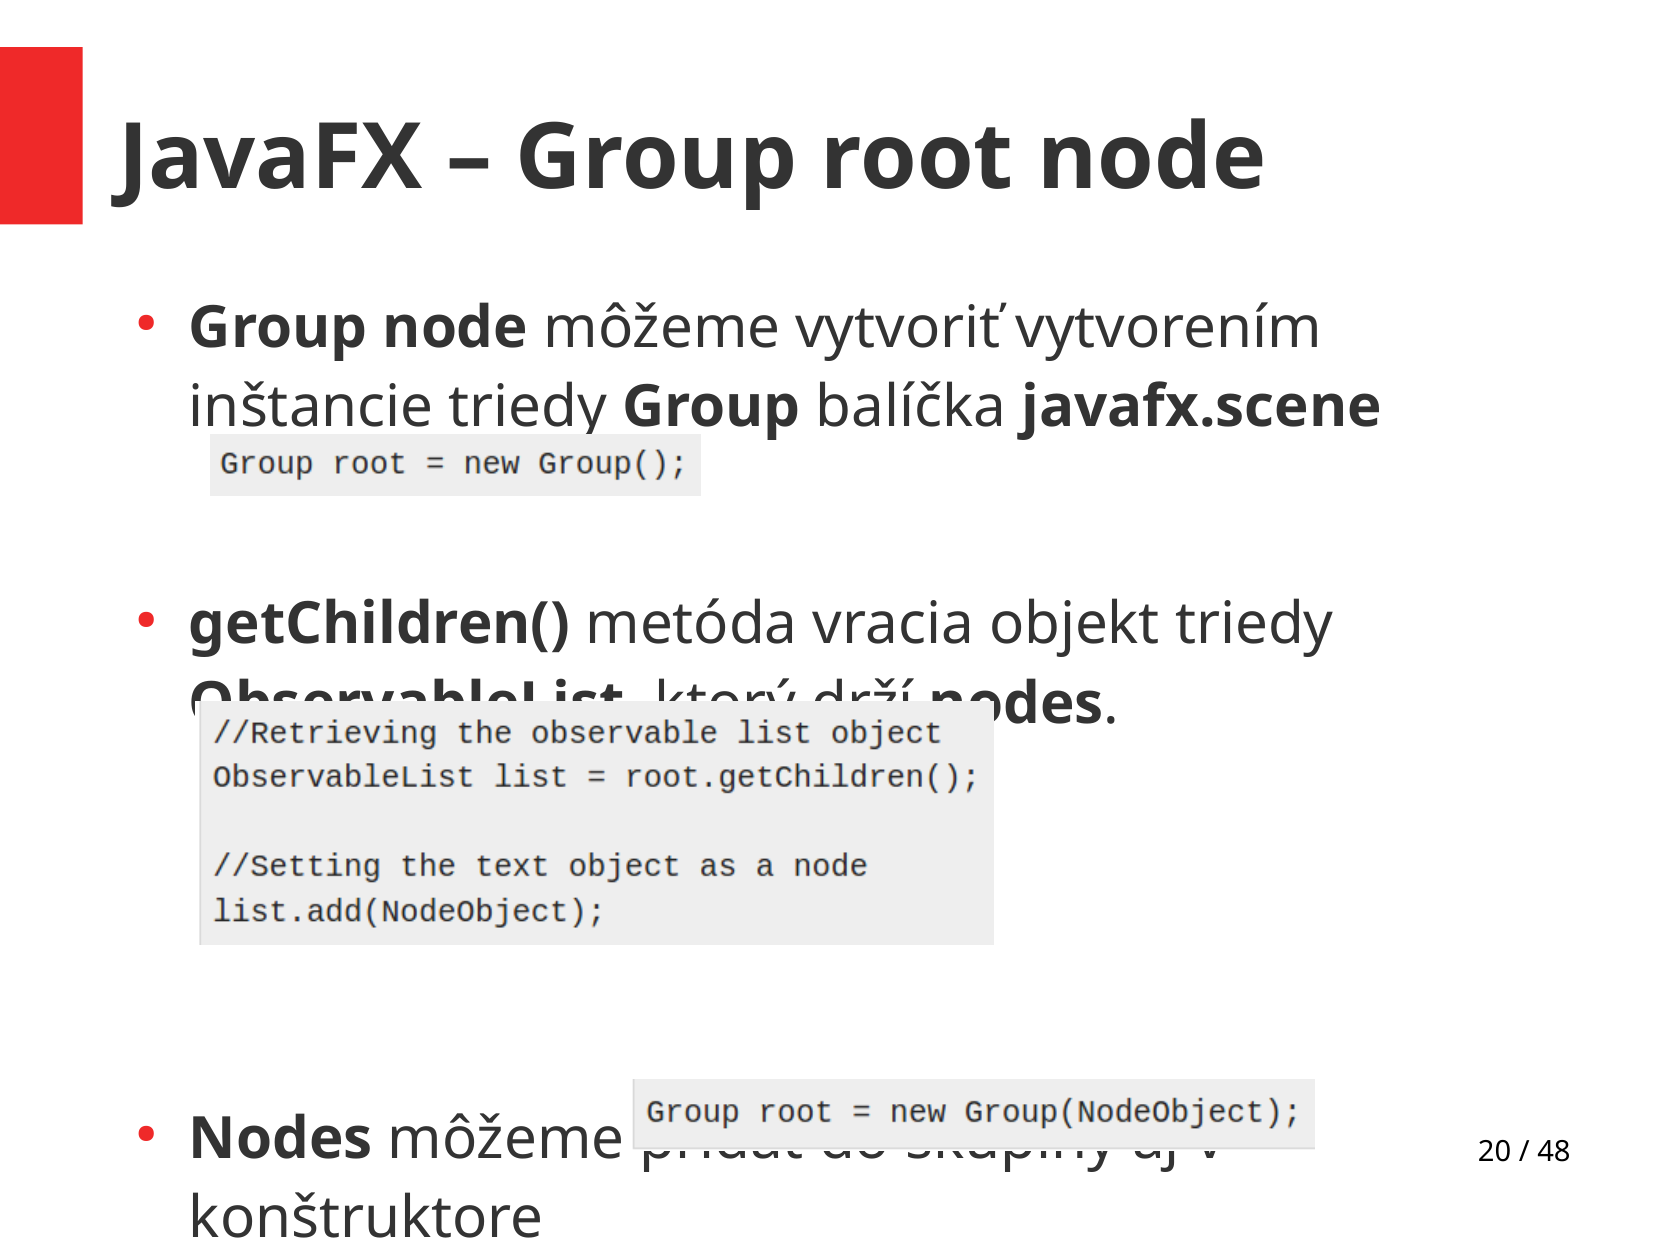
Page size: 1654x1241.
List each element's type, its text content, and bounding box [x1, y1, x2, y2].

picture [210, 434, 701, 496]
title JavaFX – Group root node [118, 49, 1571, 257]
picture [195, 701, 994, 946]
picture [630, 1079, 1315, 1151]
list Group node môžeme vytvoriť vytvorením inštancie triedy Group balíčka javafx.scene getChildren() metóda vracia objekt triedy ObservableList, ktorý drží nodes. Nodes môžeme pridať do skupiny aj v konštruktore [118, 285, 1536, 1005]
